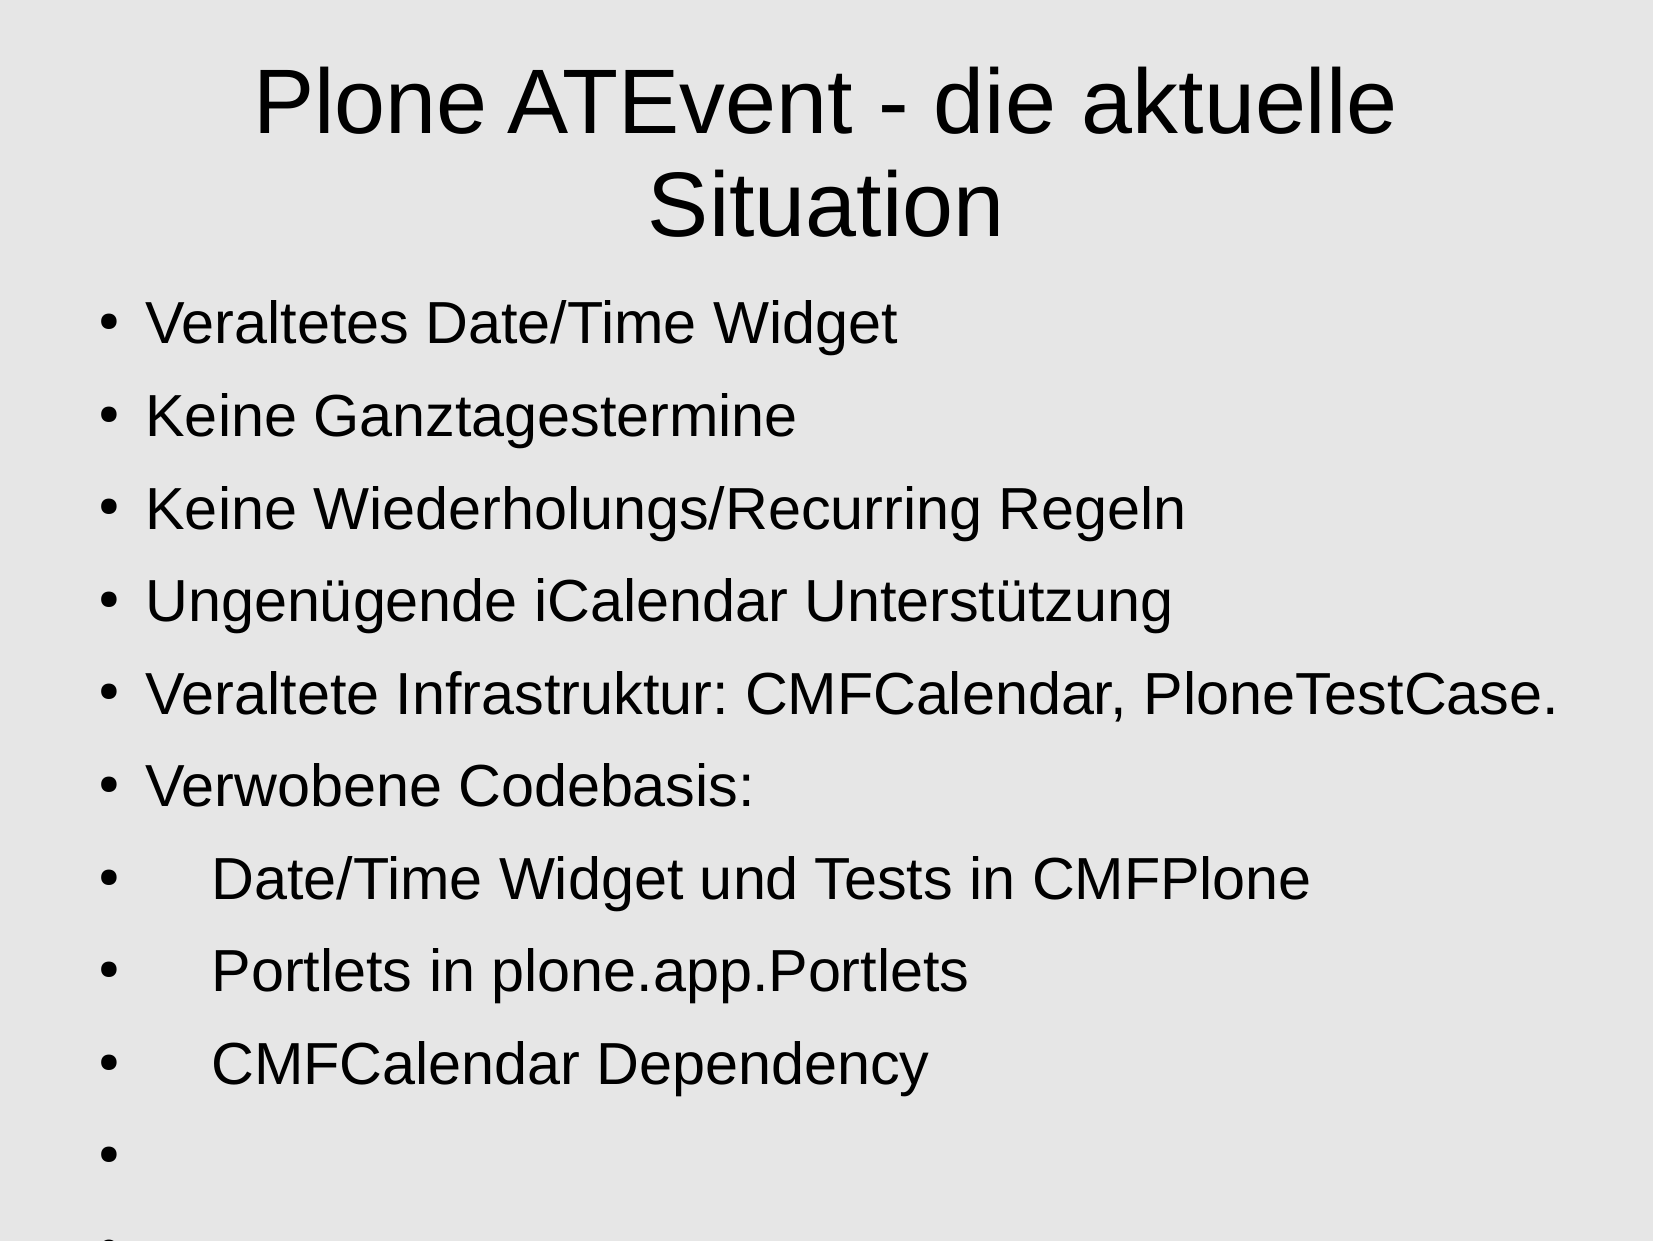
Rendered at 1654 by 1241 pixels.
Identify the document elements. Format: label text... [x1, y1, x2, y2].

list Veraltetes Date/Time Widget Keine Ganztagestermine Keine Wiederholungs/Recurring Regeln Ungenügende iCalendar Unterstützung Veraltete Infrastruktur: CMFCalendar, PloneTestCase. Verwobene Codebasis: Date/Time Widget und Tests in CMFPlone Portlets in plone.app.Portlets CMFCalendar Dependency [82, 290, 1571, 1109]
title Plone ATEvent - die aktuelle Situation [82, 49, 1571, 257]
